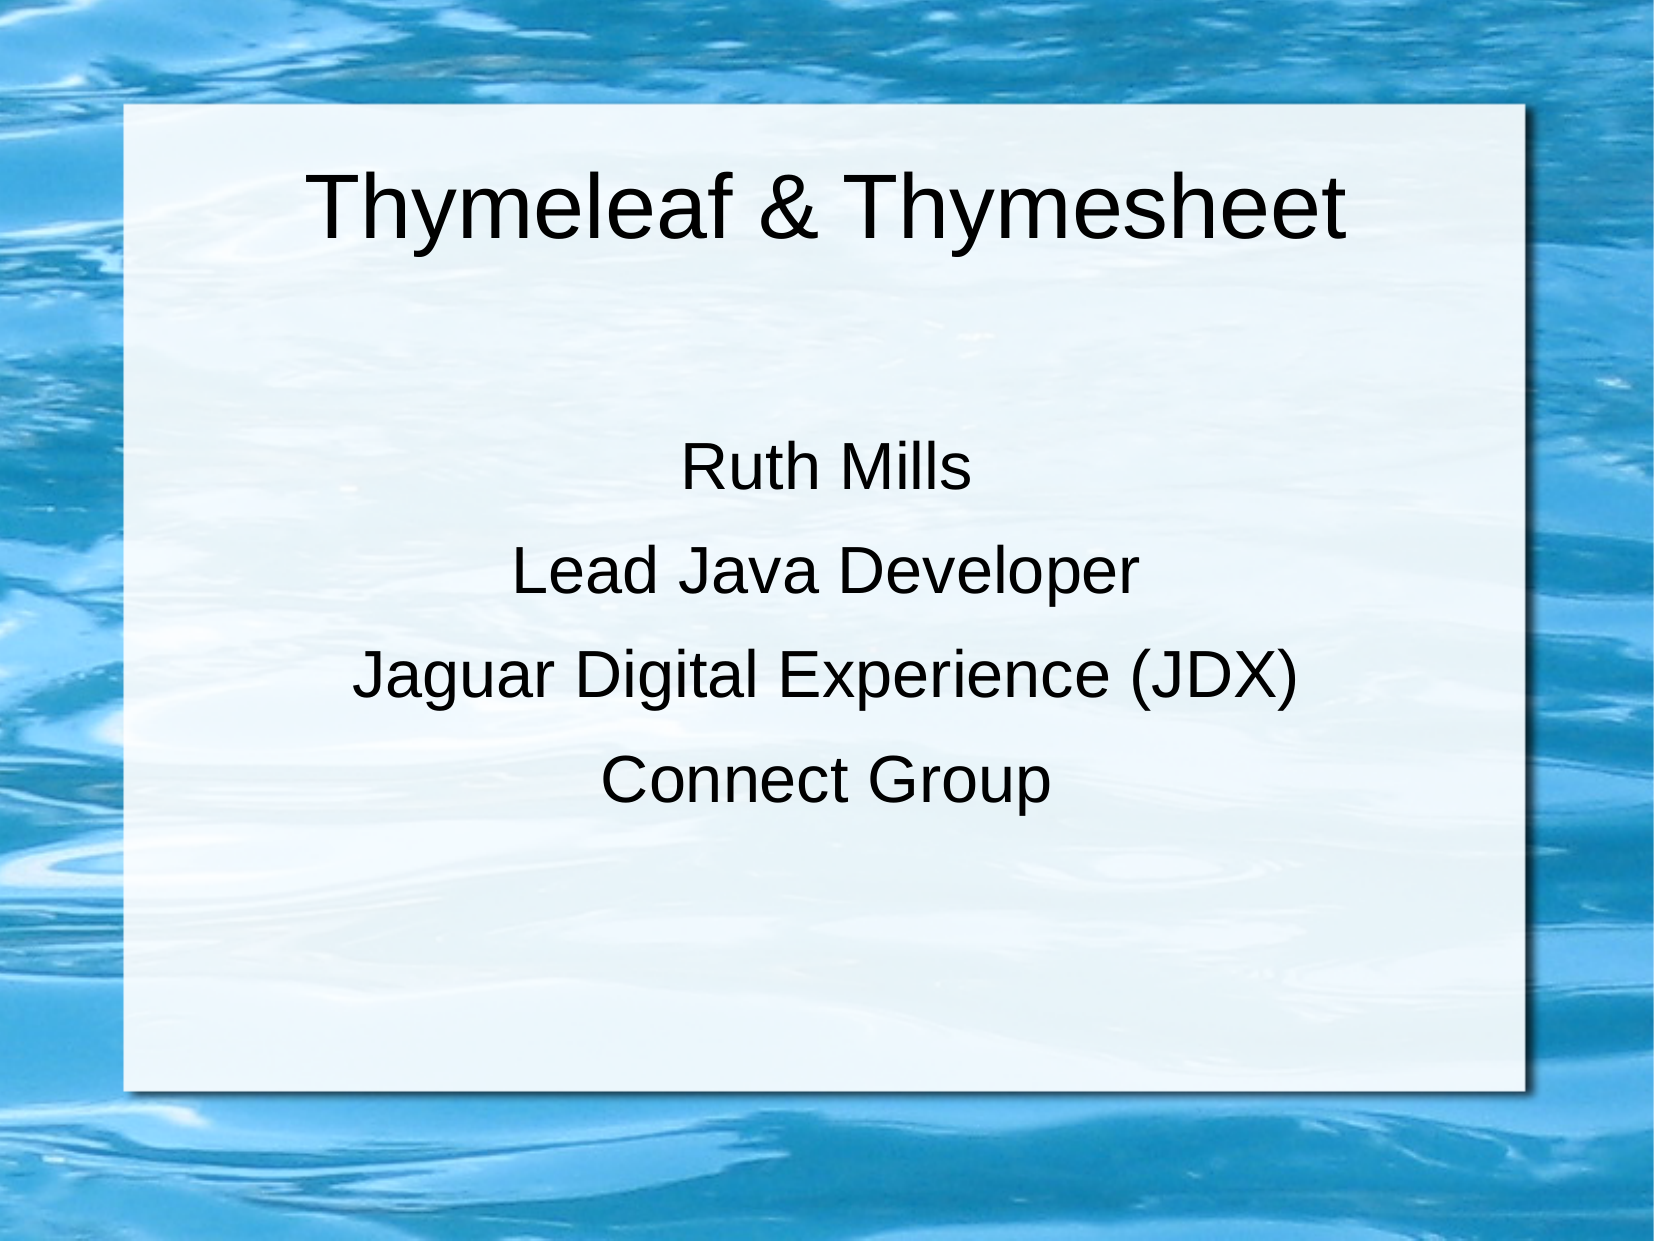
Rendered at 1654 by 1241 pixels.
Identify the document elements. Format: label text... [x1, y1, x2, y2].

picture [0, 0, 1654, 1241]
list Ruth Mills Lead Java Developer Jaguar Digital Experience (JDX) Connect Group [147, 324, 1506, 1063]
title Thymeleaf & Thymesheet [147, 118, 1506, 296]
